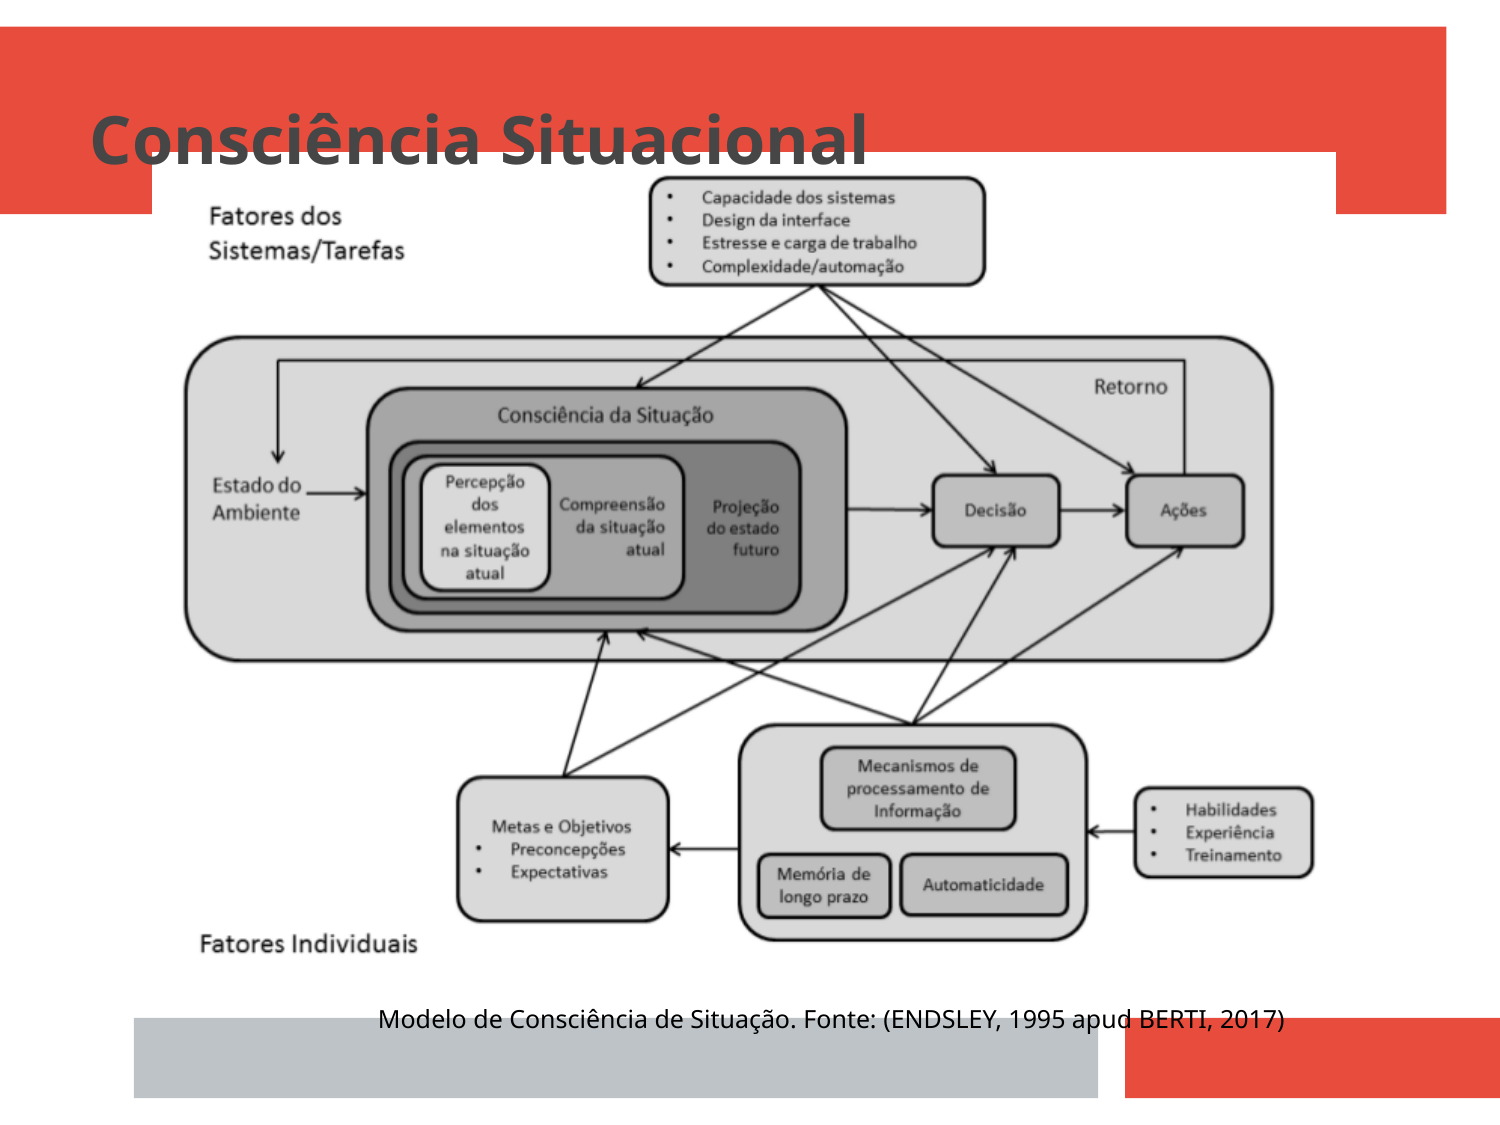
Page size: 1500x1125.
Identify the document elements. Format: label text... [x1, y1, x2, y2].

text_box Modelo de Consciência de Situação. Fonte: (ENDSLEY, 1995 apud BERTI, 2017) [363, 996, 1383, 1041]
picture [152, 233, 1336, 969]
title Consciência Situacional [75, 45, 1425, 233]
